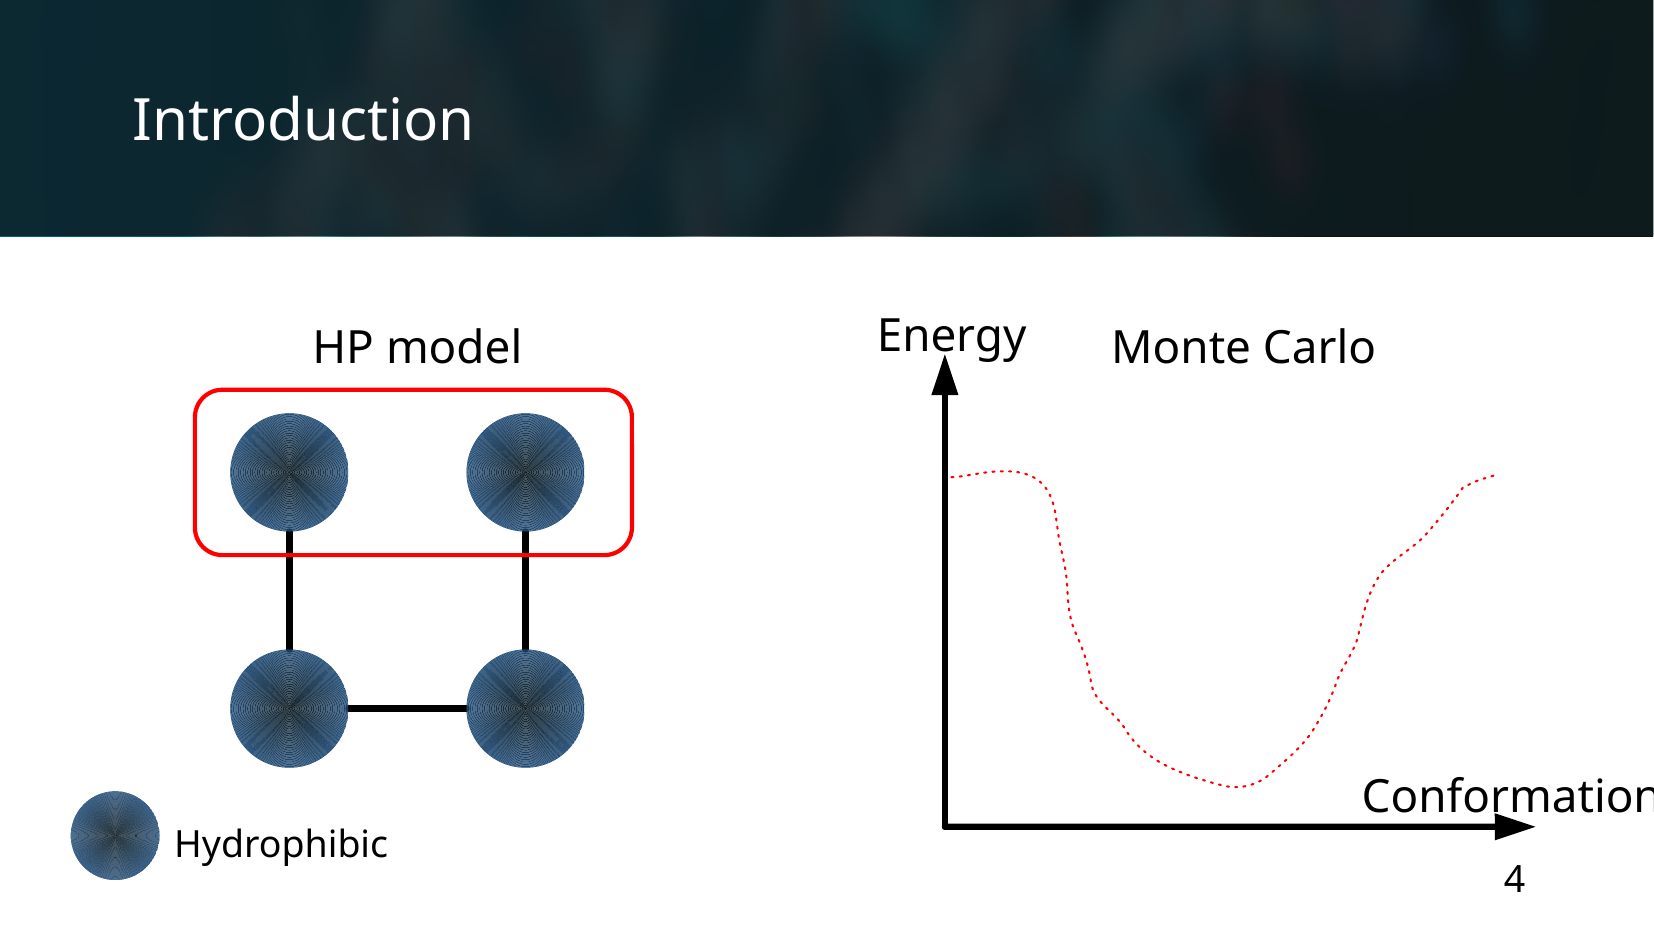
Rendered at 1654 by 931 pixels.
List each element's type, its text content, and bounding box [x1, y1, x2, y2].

text_box [466, 413, 585, 532]
text_box Introduction [118, 35, 886, 201]
text_box Conformation [1346, 755, 1650, 817]
text_box [70, 791, 159, 880]
text_box [230, 649, 349, 768]
text_box HP model [297, 307, 530, 368]
text_box [466, 649, 585, 768]
text_box [0, 0, 1654, 237]
text_box Monte Carlo [1096, 307, 1384, 368]
text_box <numéro> [1493, 826, 1654, 931]
text_box [230, 413, 349, 532]
text_box Energy [862, 295, 1029, 356]
text_box Hydrophibic [159, 809, 414, 863]
